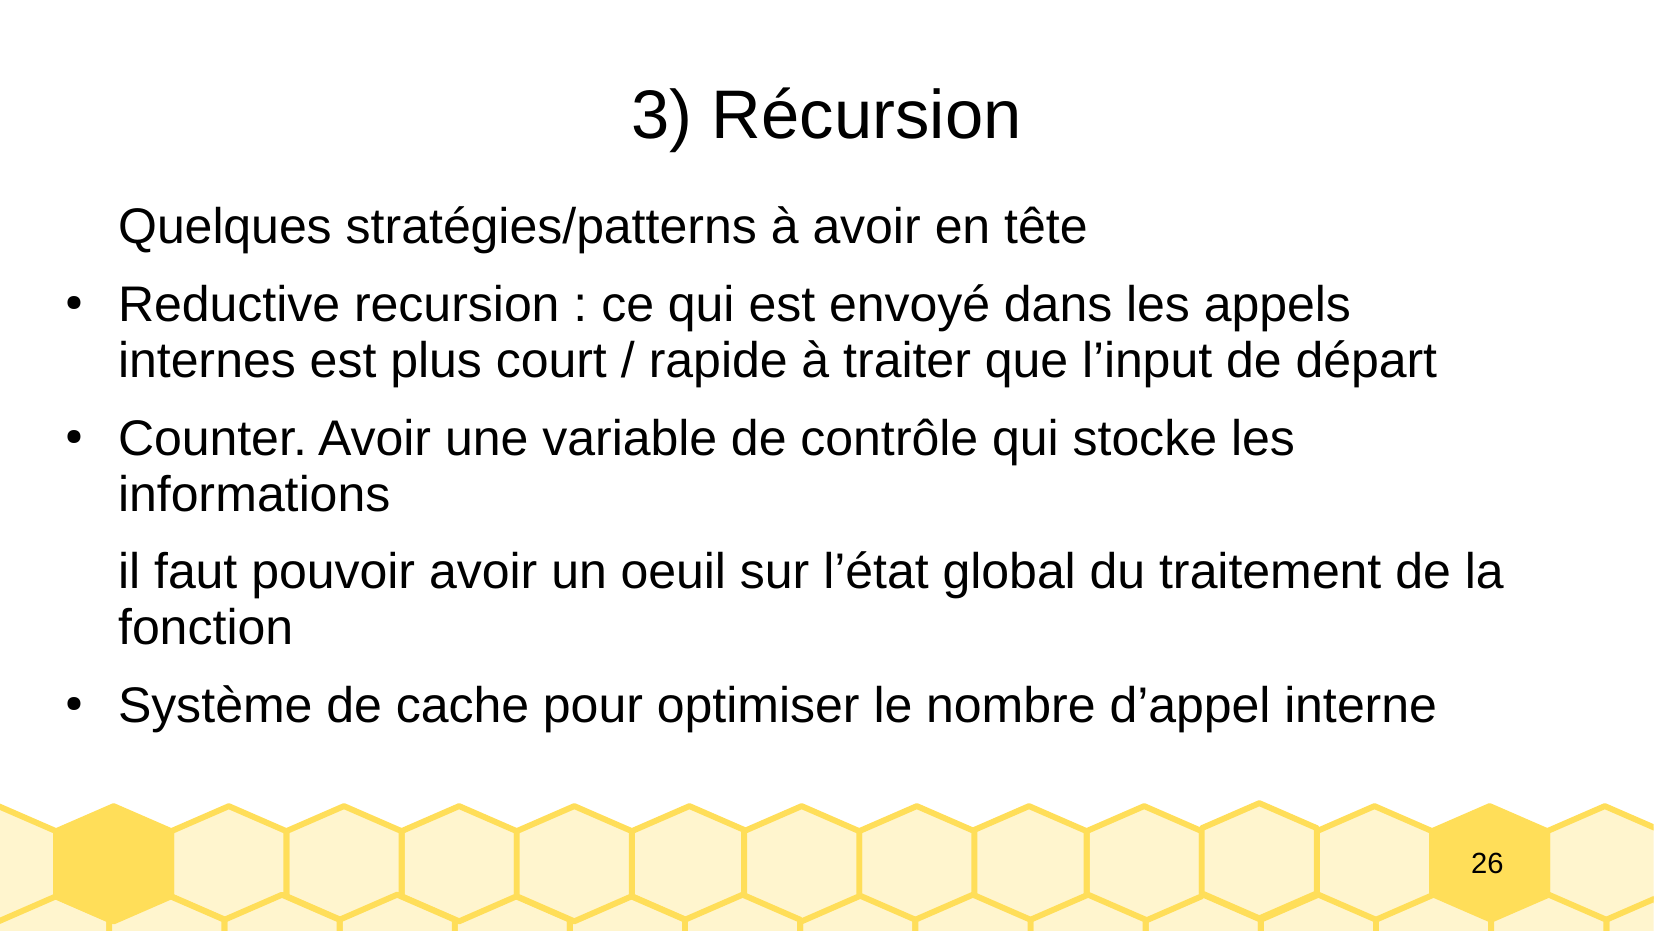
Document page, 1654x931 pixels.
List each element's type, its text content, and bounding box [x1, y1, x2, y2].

title 3) Récursion [82, 37, 1571, 193]
list Quelques stratégies/patterns à avoir en tête Reductive recursion : ce qui est envoyé dans les appels internes est plus court / rapide à traiter que l’input de départ Counter. Avoir une variable de contrôle qui stocke les informations il faut pouvoir avoir un oeuil sur l’état global du traitement de la fonction Système de cache pour optimiser le nombre d’appel interne [47, 198, 1536, 739]
